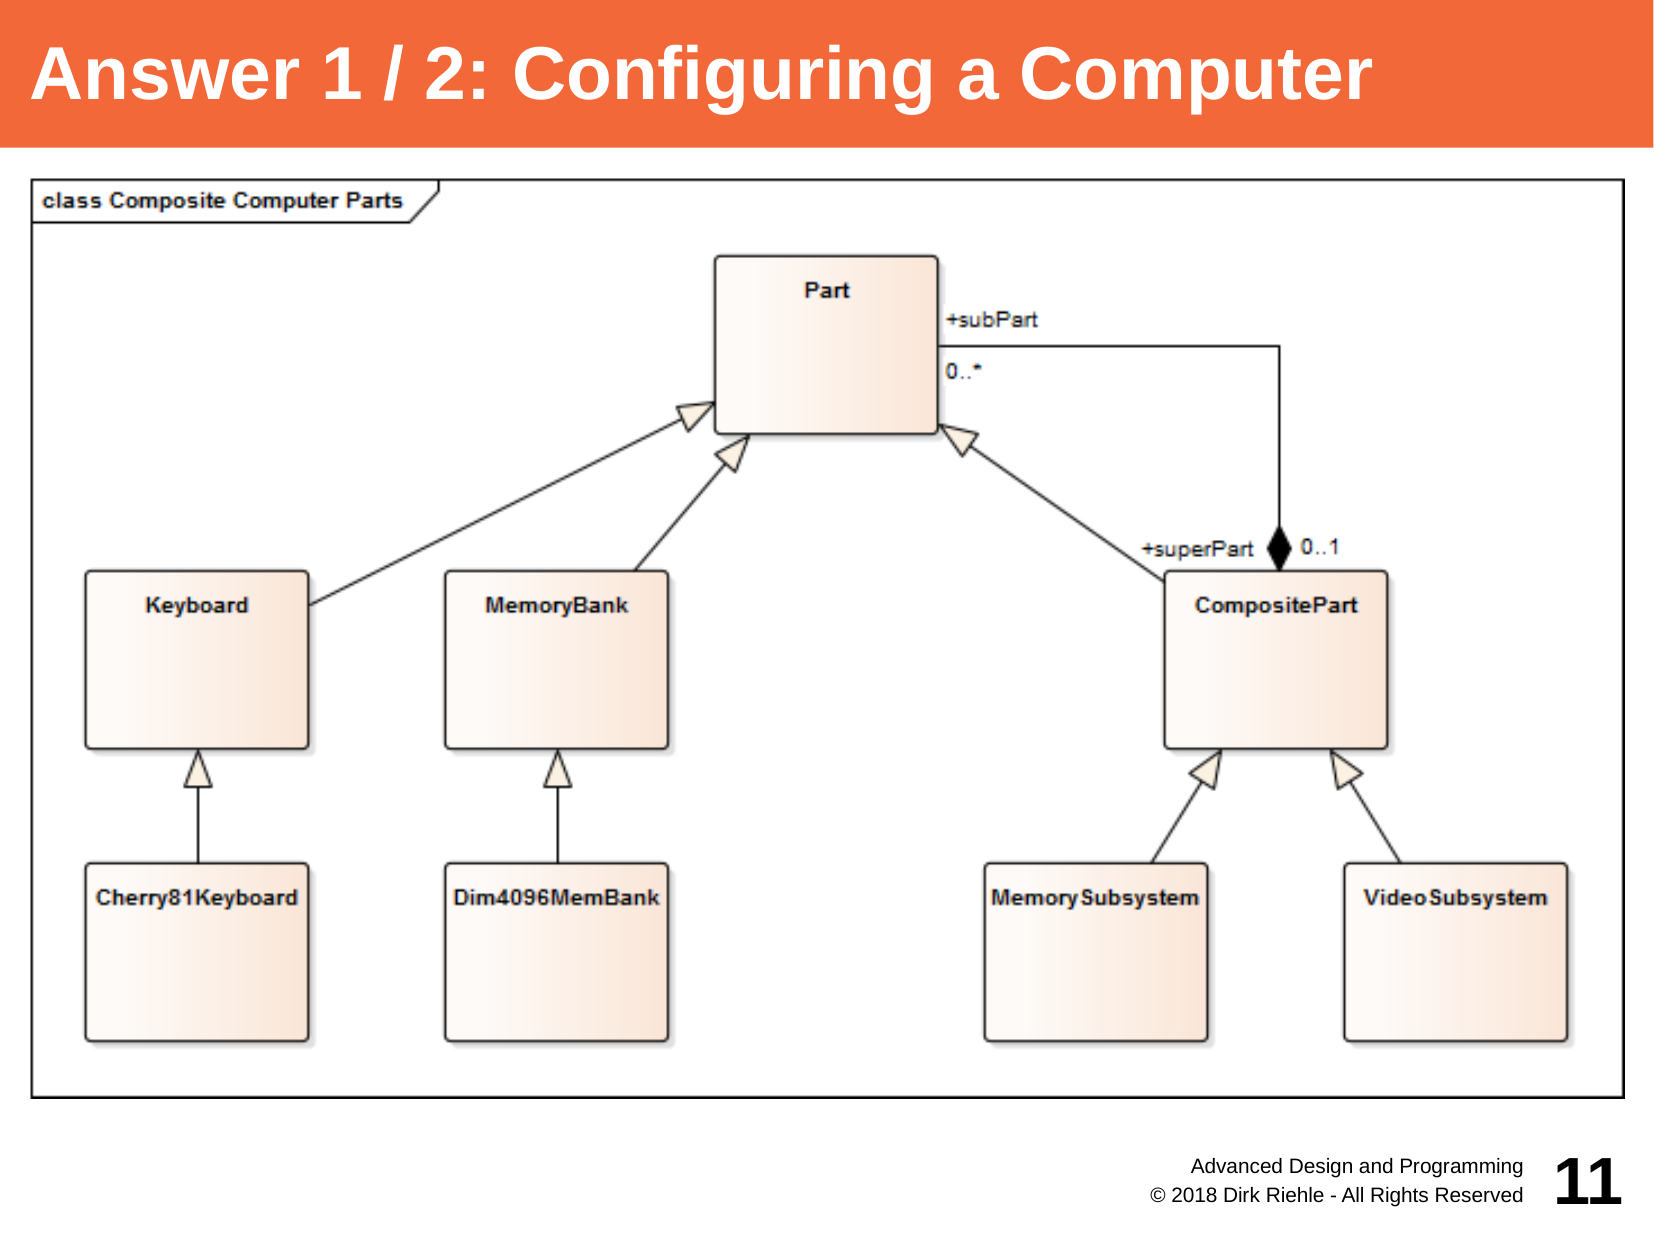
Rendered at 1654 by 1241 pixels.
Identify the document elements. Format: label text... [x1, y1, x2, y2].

picture [29, 177, 1625, 1099]
title Answer 1 / 2: Configuring a Computer [0, 0, 1654, 148]
